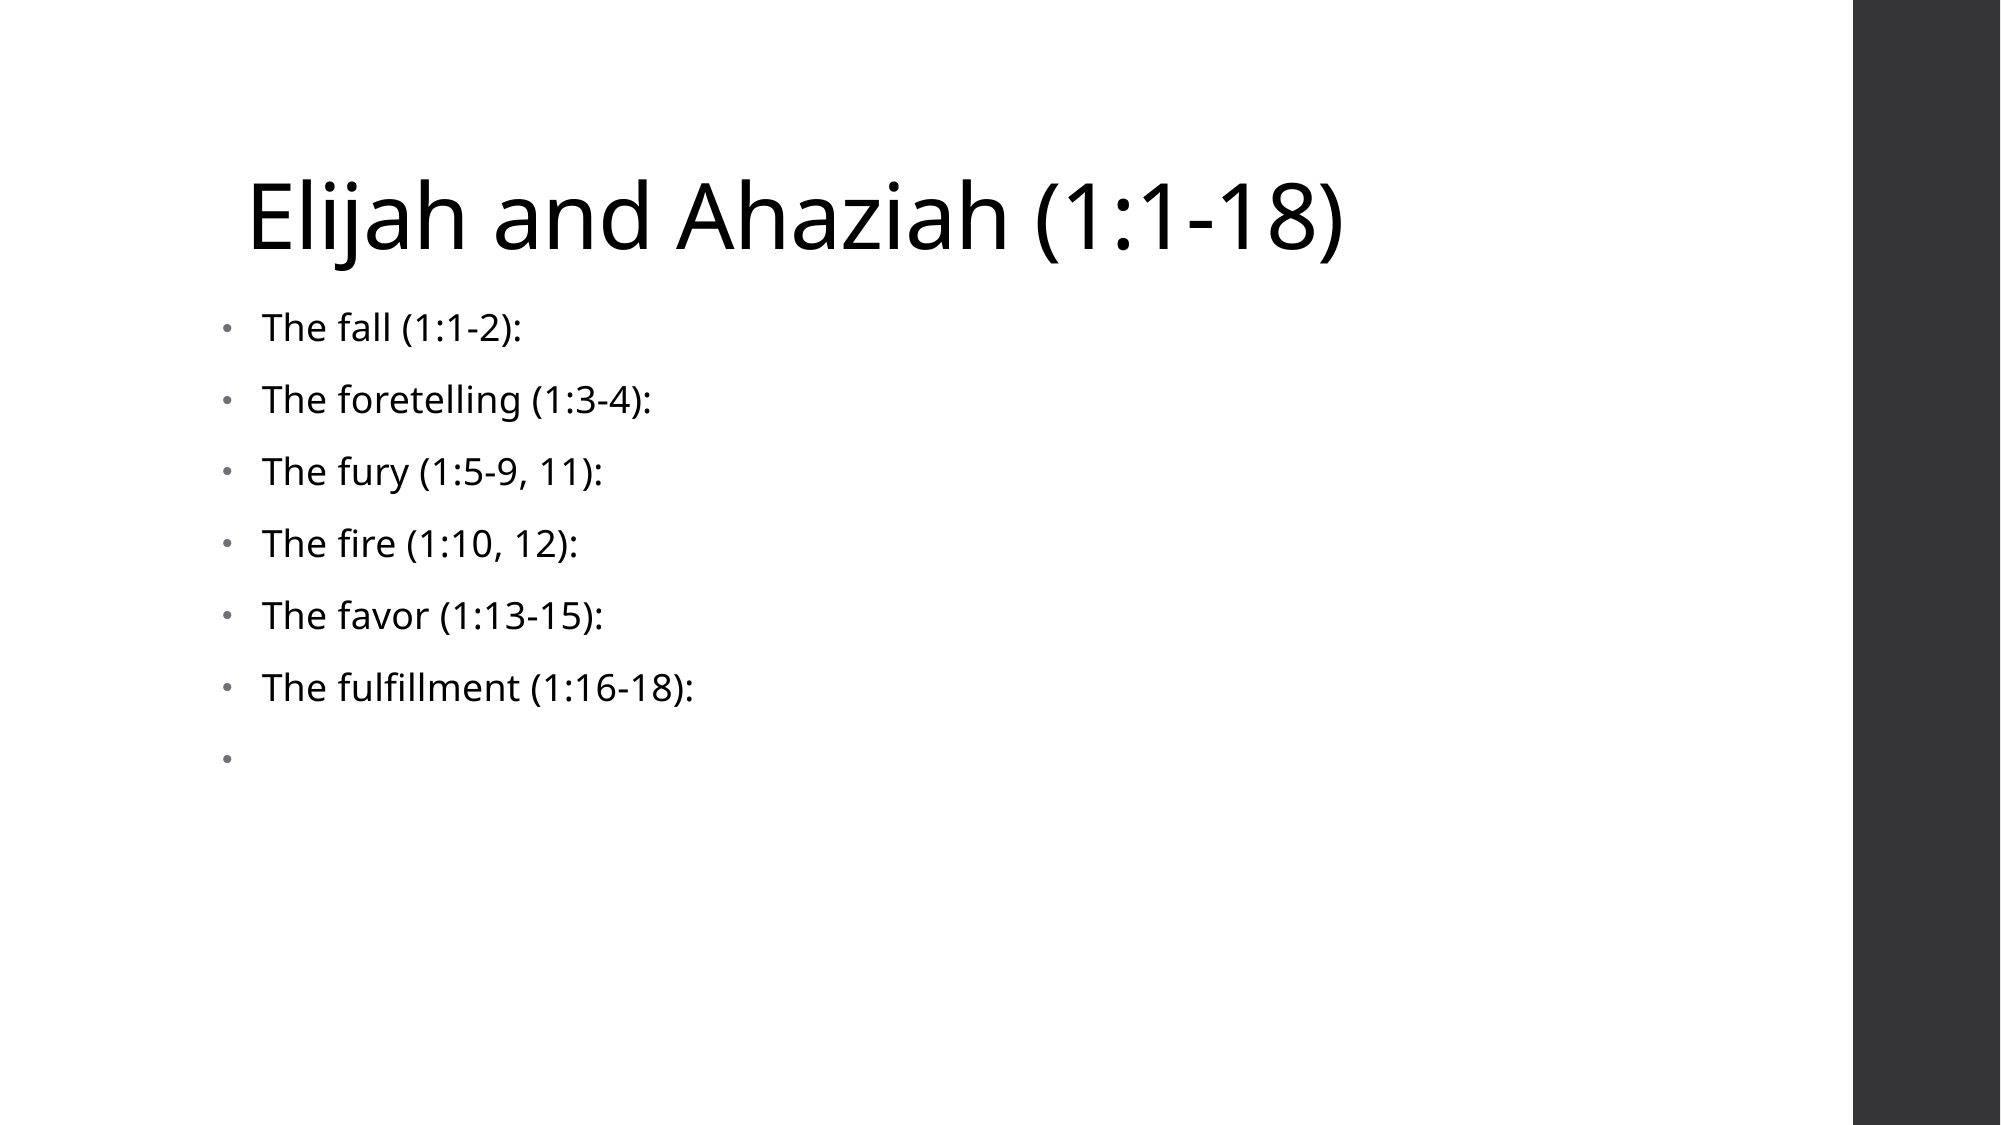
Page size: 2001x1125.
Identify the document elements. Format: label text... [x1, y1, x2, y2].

title Elijah and Ahaziah (1:1-18) [206, 60, 1797, 278]
list The fall (1:1-2): The foretelling (1:3-4): The fury (1:5-9, 11): The fire (1:10, 12): The favor (1:13-15): The fulfillment (1:16-18): [206, 299, 1617, 1014]
